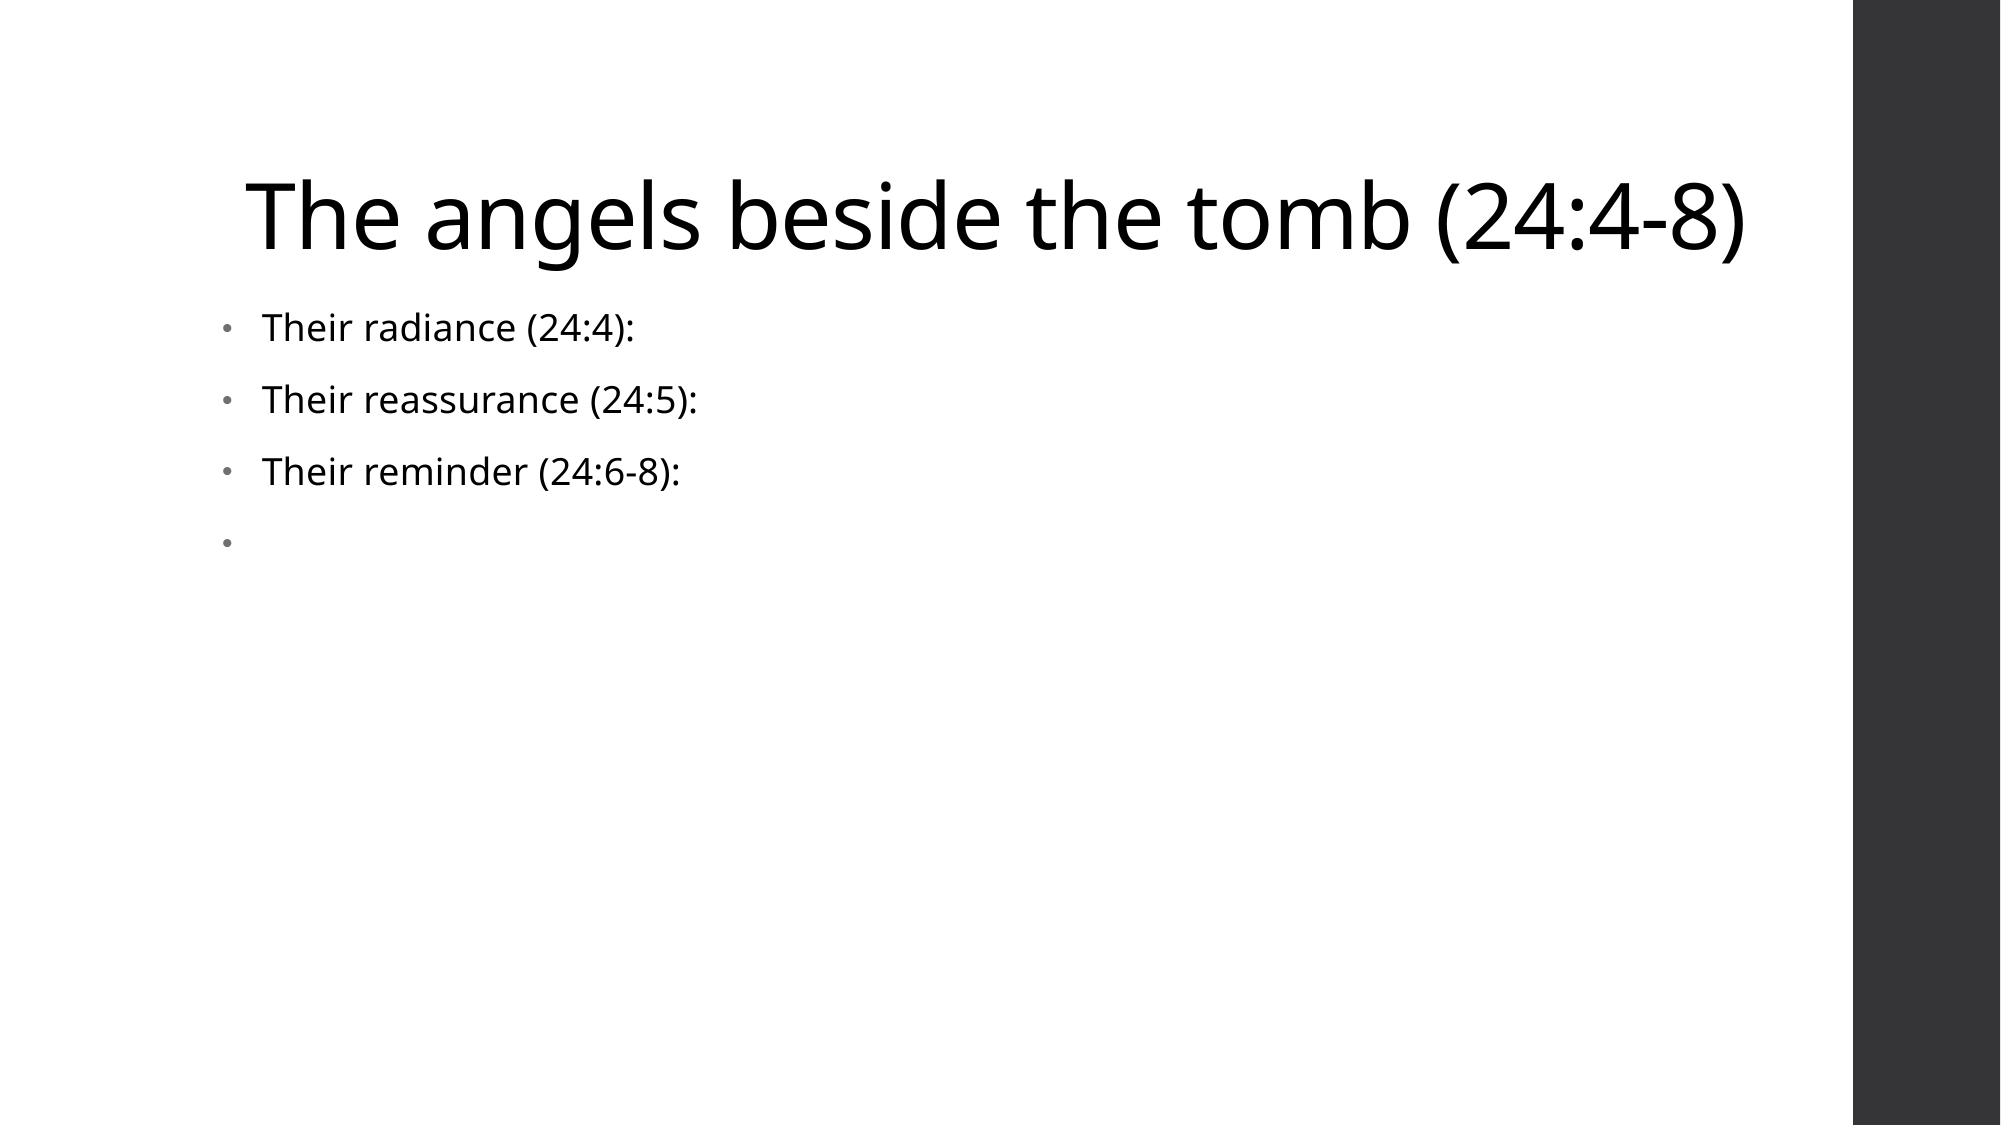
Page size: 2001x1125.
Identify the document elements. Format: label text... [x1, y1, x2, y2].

title The angels beside the tomb (24:4-8) [206, 60, 1797, 278]
list Their radiance (24:4): Their reassurance (24:5): Their reminder (24:6-8): [206, 299, 1617, 1014]
